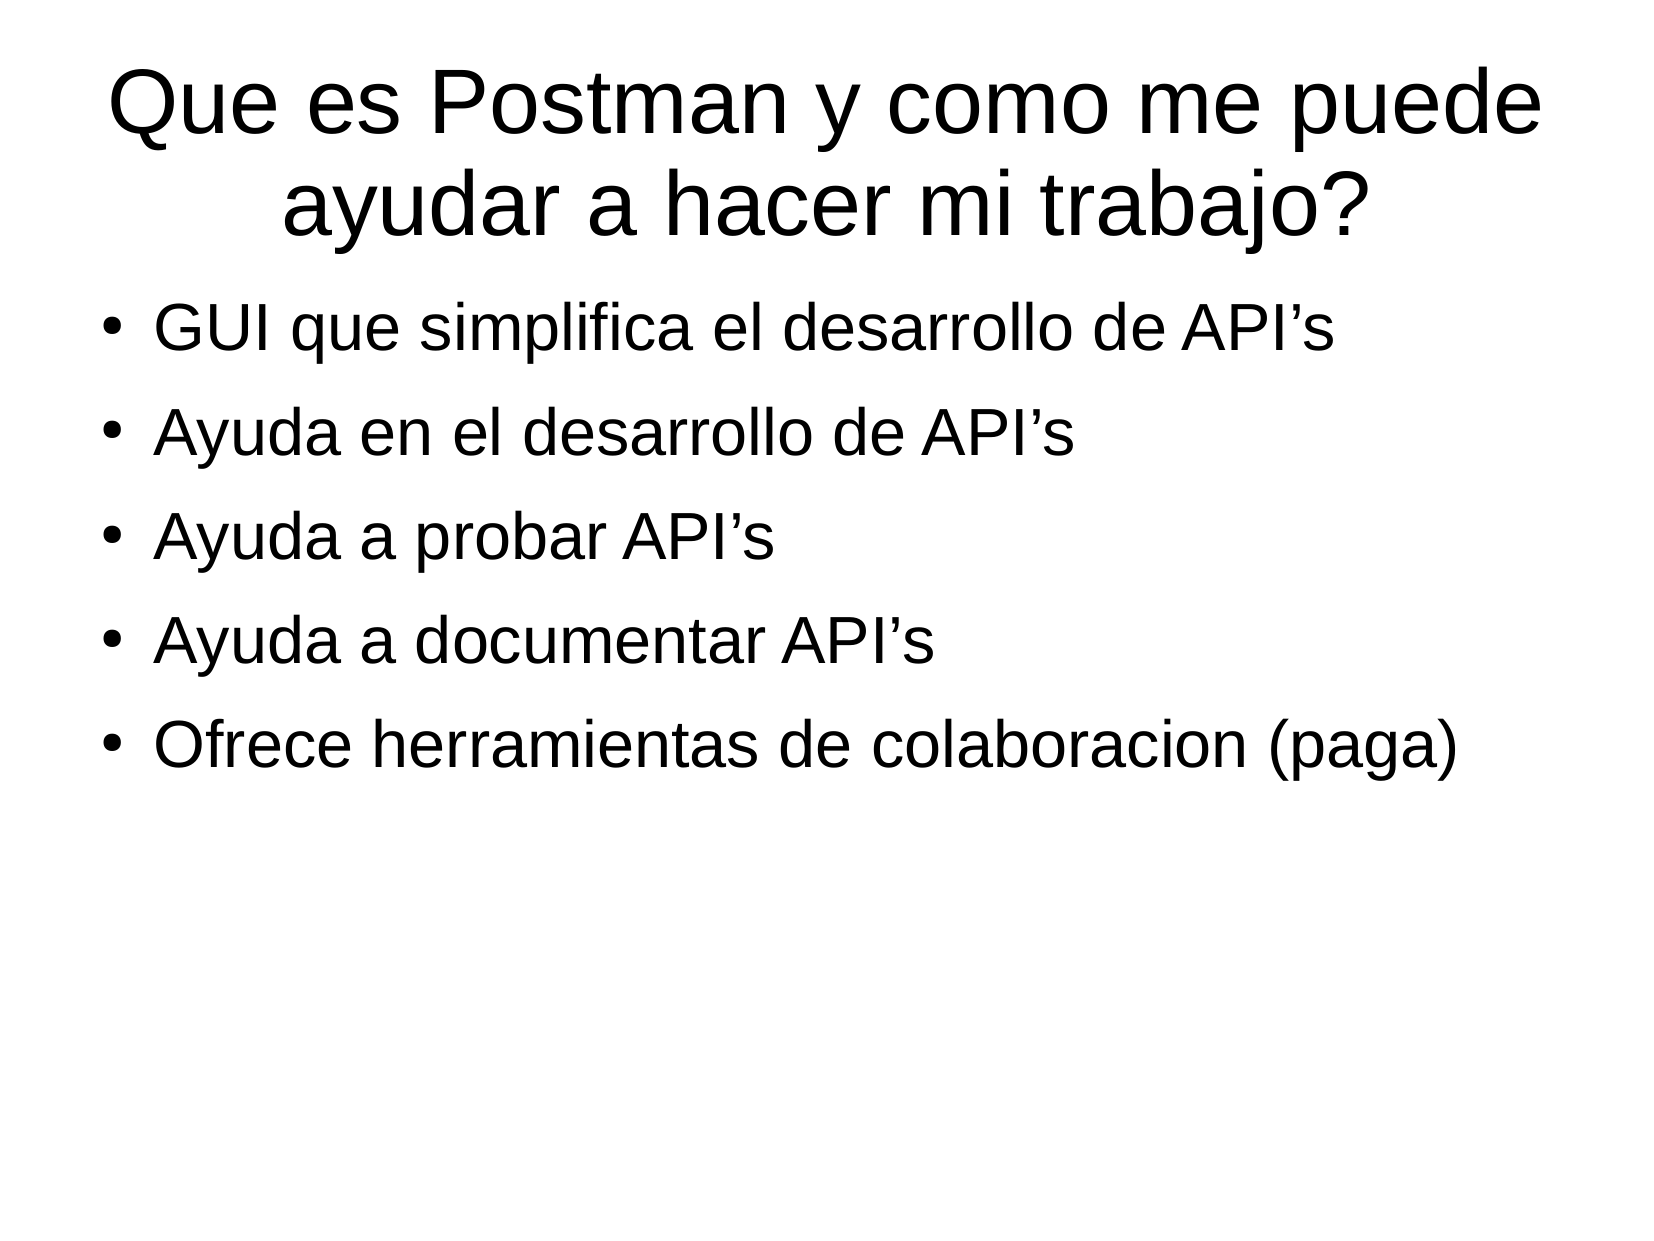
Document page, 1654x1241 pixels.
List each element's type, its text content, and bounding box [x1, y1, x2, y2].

list GUI que simplifica el desarrollo de API’s Ayuda en el desarrollo de API’s Ayuda a probar API’s Ayuda a documentar API’s Ofrece herramientas de colaboracion (paga) [82, 290, 1571, 1010]
title Que es Postman y como me puede ayudar a hacer mi trabajo? [82, 49, 1571, 257]
